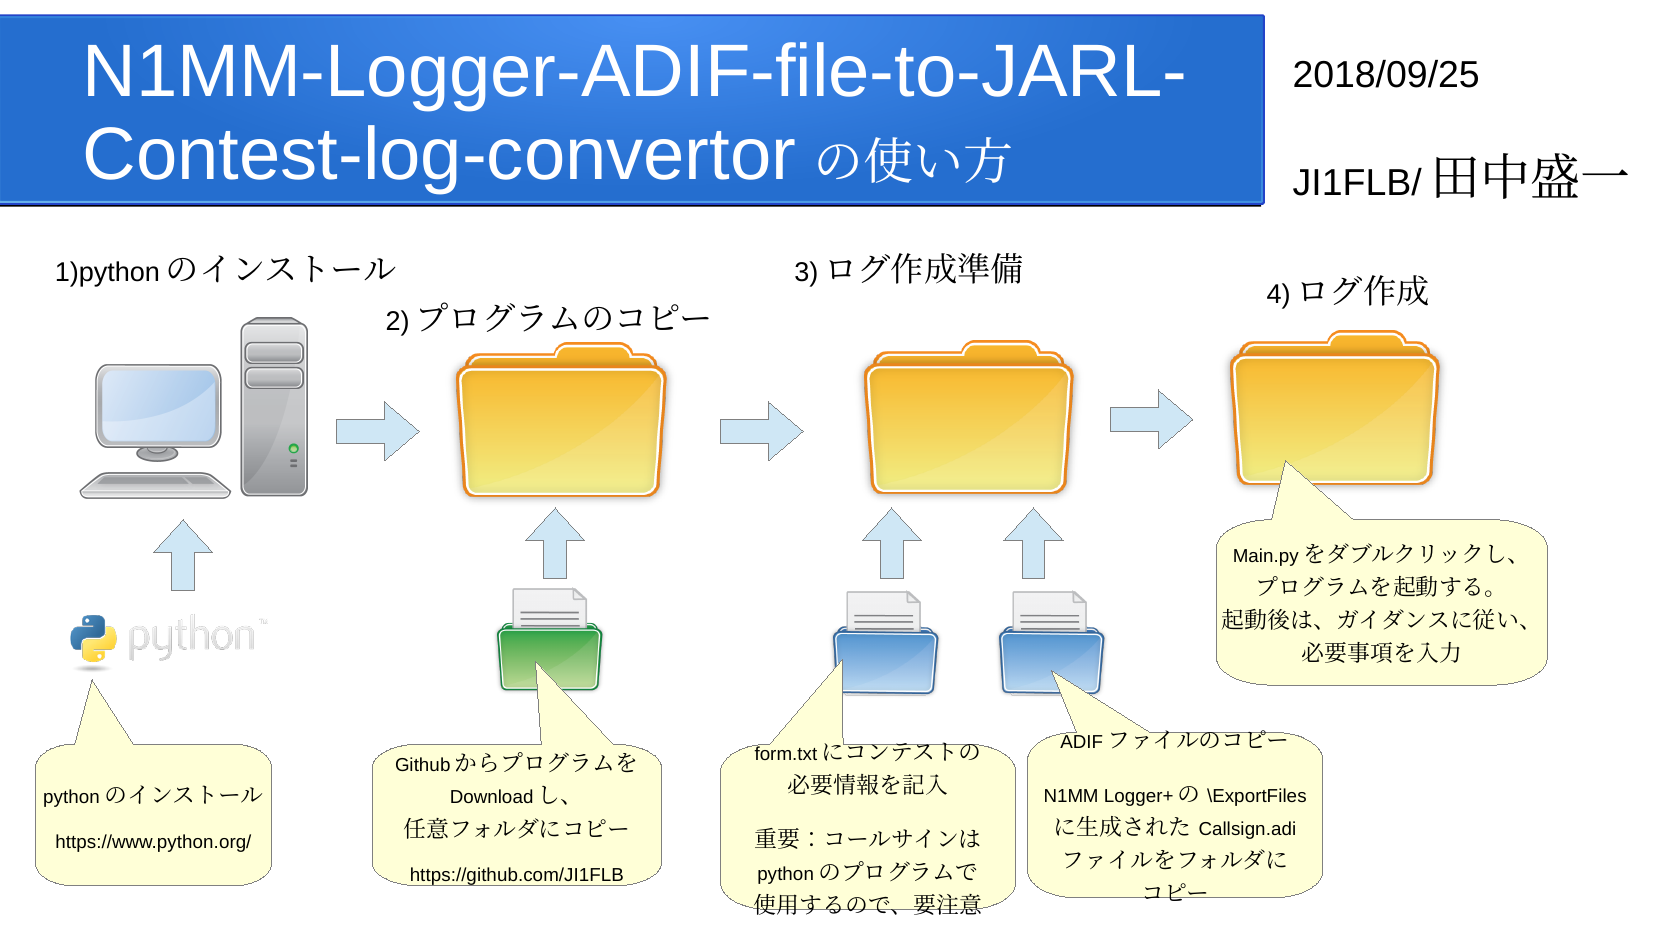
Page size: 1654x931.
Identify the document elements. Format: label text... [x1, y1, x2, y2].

text_box [525, 507, 585, 579]
text_box 2)プログラムのコピー [370, 284, 730, 334]
picture [70, 317, 308, 508]
picture [1216, 330, 1453, 499]
text_box [1003, 507, 1064, 579]
picture [992, 590, 1111, 701]
text_box [720, 401, 804, 461]
text_box 3)ログ作成準備 [779, 236, 1039, 286]
title N1MM-Logger-ADIF-file-to-JARL-Contest-log-convertorの使い方 [82, 29, 1235, 196]
text_box form.txtにコンテストの 必要情報を記入 重要：コールサインは pythonのプログラムで 使用するので、要注意 [720, 659, 1016, 910]
text_box [1110, 389, 1193, 449]
text_box Githubからプログラムを Downloadし、 任意フォルダにコピー https://github.com/JI1FLB [372, 661, 662, 886]
text_box pythonのインストール https://www.python.org/ [35, 679, 272, 886]
text_box [336, 401, 420, 461]
picture [826, 590, 945, 701]
text_box 1)pythonのインストール [39, 236, 414, 286]
picture [490, 587, 609, 697]
picture [442, 342, 680, 511]
picture [850, 340, 1087, 508]
text_box 2018/09/25 JI1FLB/田中盛一 [1277, 46, 1646, 205]
text_box [153, 519, 213, 591]
text_box ADIFファイルのコピー N1MM Logger+の\ExportFiles に生成されたCallsign.adi ファイルをフォルダに コピー [1027, 670, 1323, 898]
text_box [862, 507, 922, 579]
text_box Main.pyをダブルクリックし、 プログラムを起動する。 起動後は、ガイダンスに従い、 必要事項を入力 [1216, 460, 1548, 686]
picture [64, 606, 302, 674]
text_box 4)ログ作成 [1251, 258, 1445, 308]
